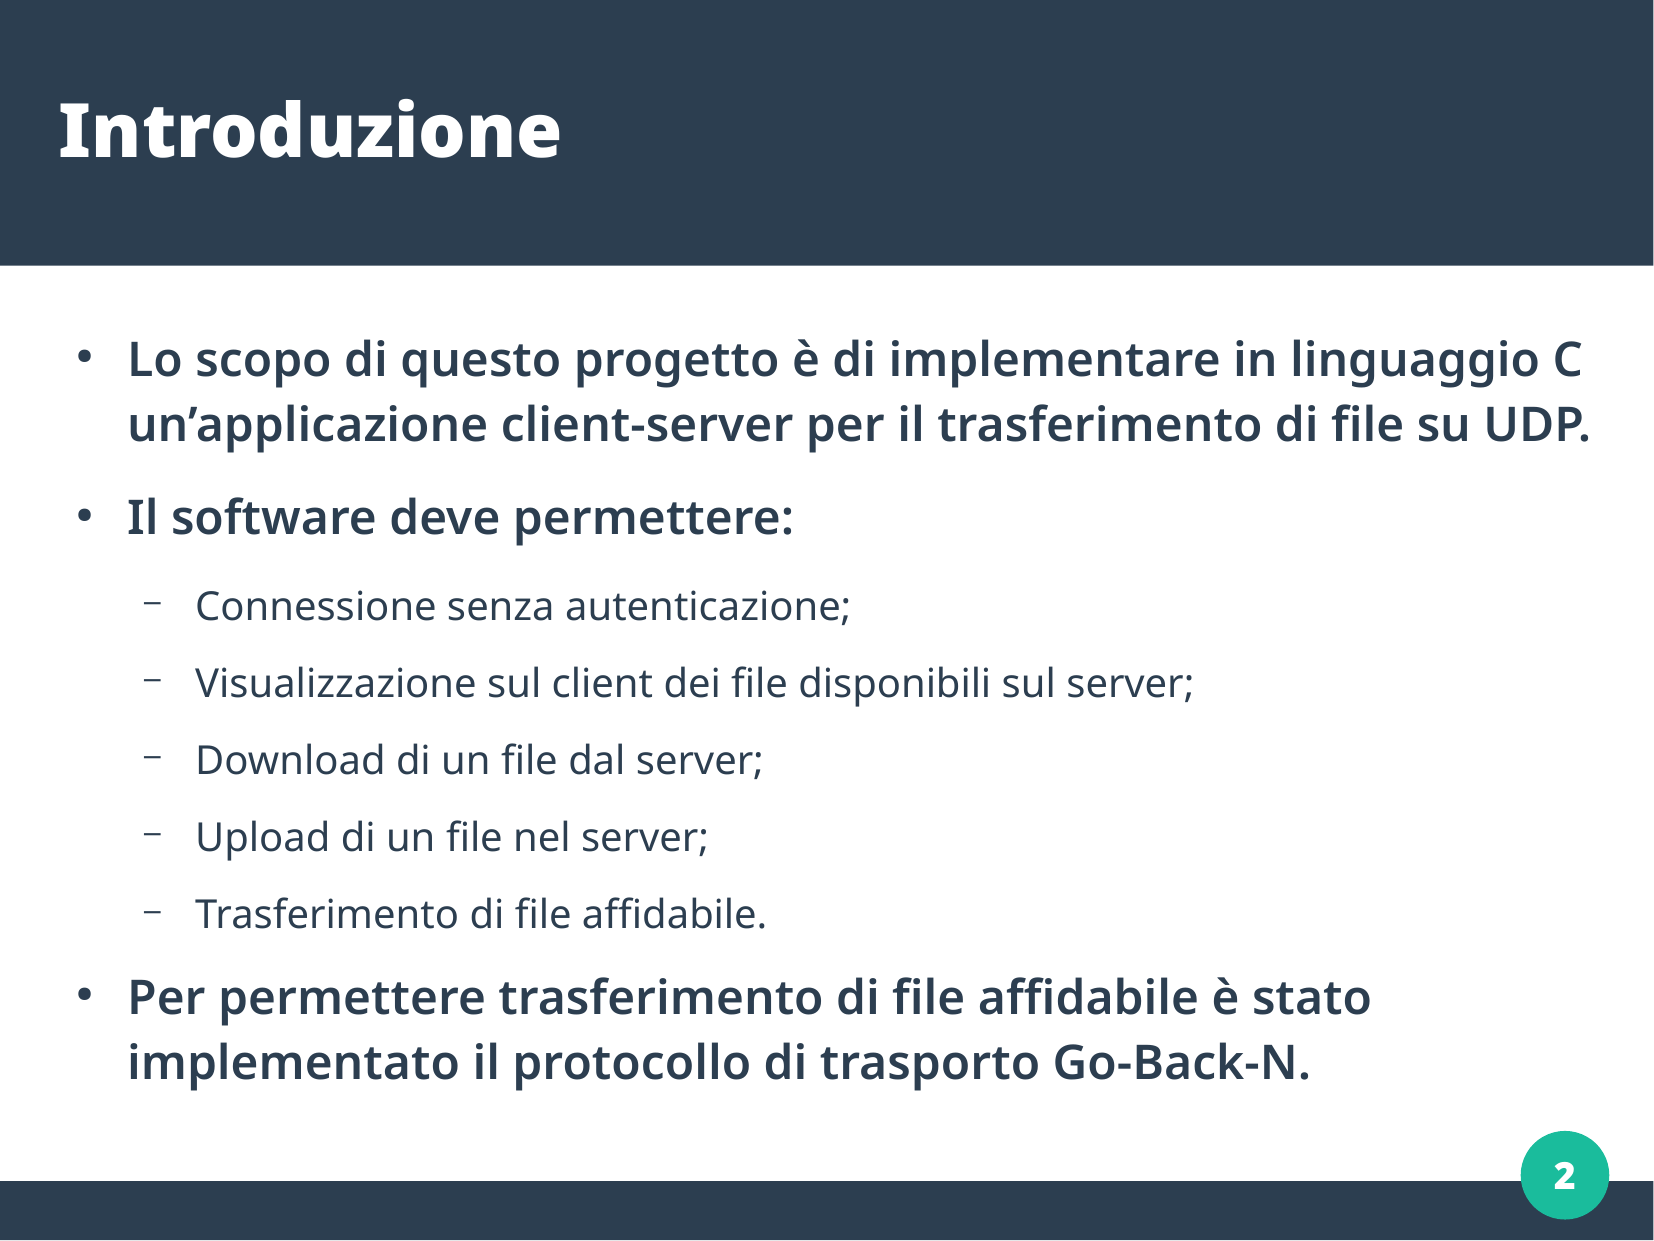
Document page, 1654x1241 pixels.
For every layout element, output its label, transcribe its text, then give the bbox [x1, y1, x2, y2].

list Lo scopo di questo progetto è di implementare in linguaggio C un’applicazione client-server per il trasferimento di file su UDP. Il software deve permettere: Connessione senza autenticazione; Visualizzazione sul client dei file disponibili sul server; Download di un file dal server; Upload di un file nel server; Trasferimento di file affidabile. Per permettere trasferimento di file affidabile è stato implementato il protocollo di trasporto Go-Back-N. [59, 324, 1595, 1152]
title Introduzione [59, 49, 1595, 207]
